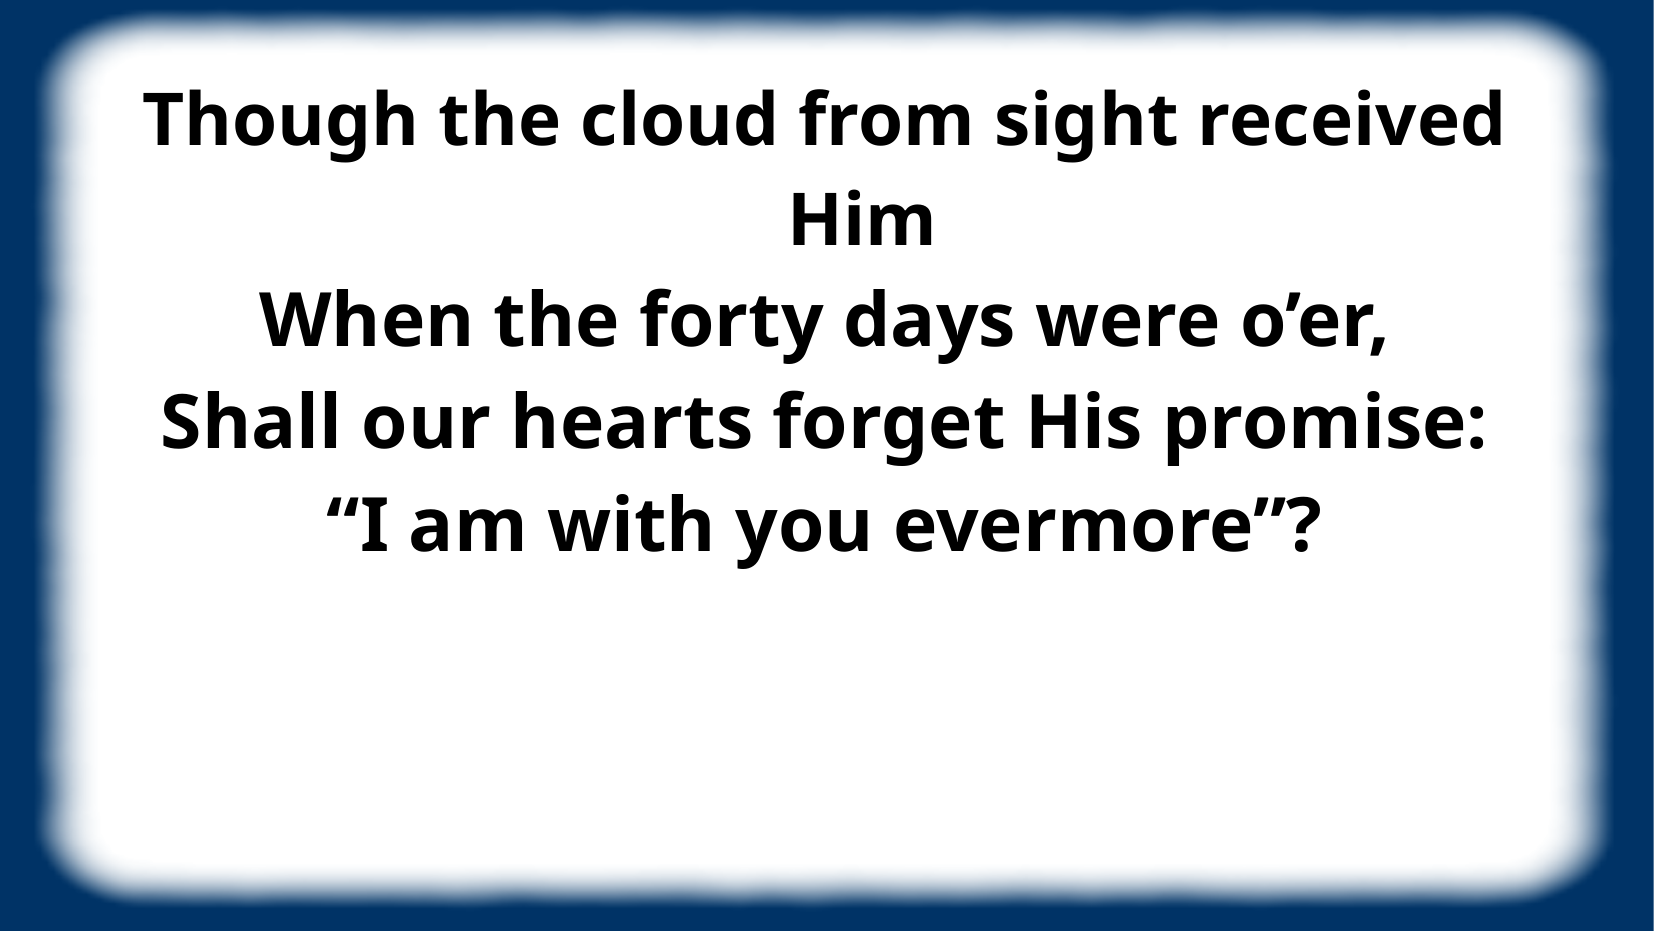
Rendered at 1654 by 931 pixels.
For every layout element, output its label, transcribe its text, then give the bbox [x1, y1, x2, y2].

text_box Though the cloud from sight received Him When the forty days were o’er, Shall our hearts forget His promise: “I am with you evermore”? [75, 60, 1576, 481]
picture [0, 0, 1654, 931]
